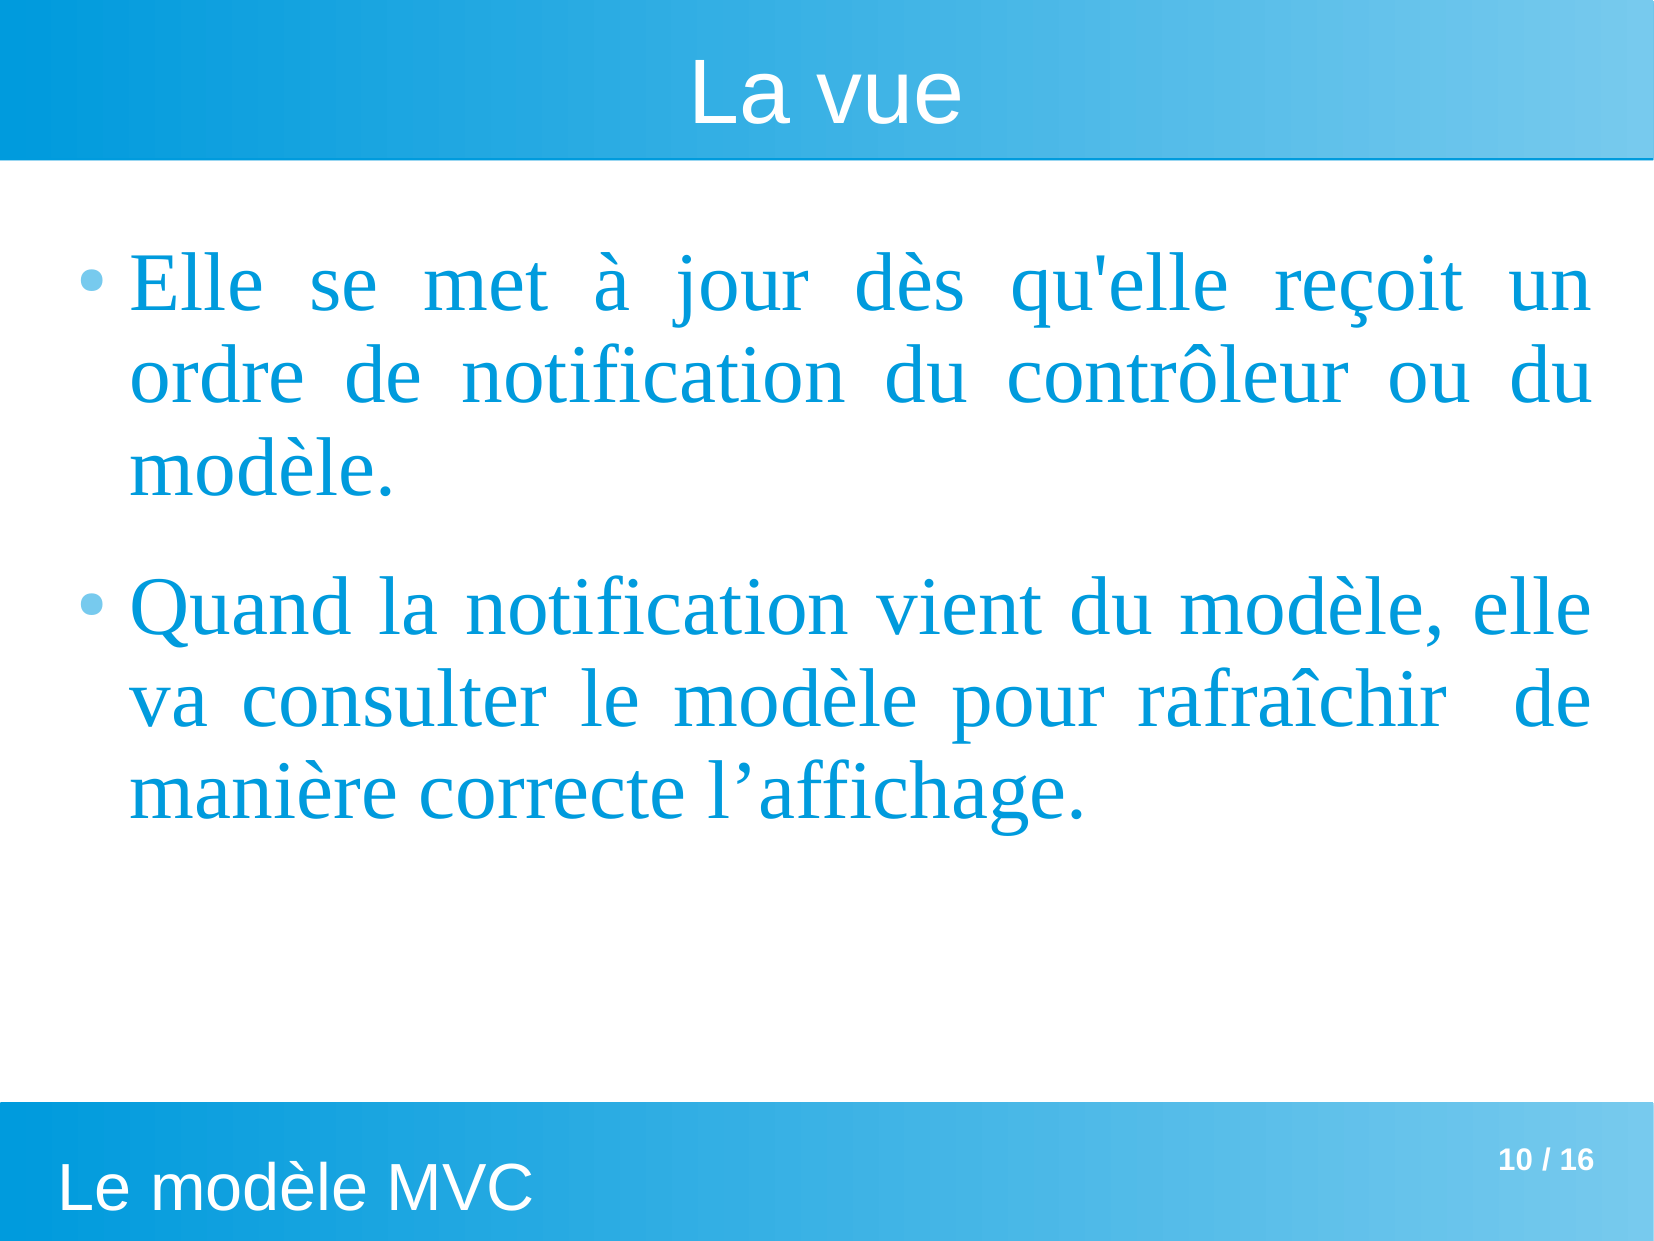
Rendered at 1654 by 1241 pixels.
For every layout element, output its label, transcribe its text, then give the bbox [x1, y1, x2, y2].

list Elle se met à jour dès qu'elle reçoit un ordre de notification du contrôleur ou du modèle. Quand la notification vient du modèle, elle va consulter le modèle pour rafraîchir de manière correcte l’affichage. [59, 236, 1595, 1024]
title La vue [59, 39, 1595, 144]
